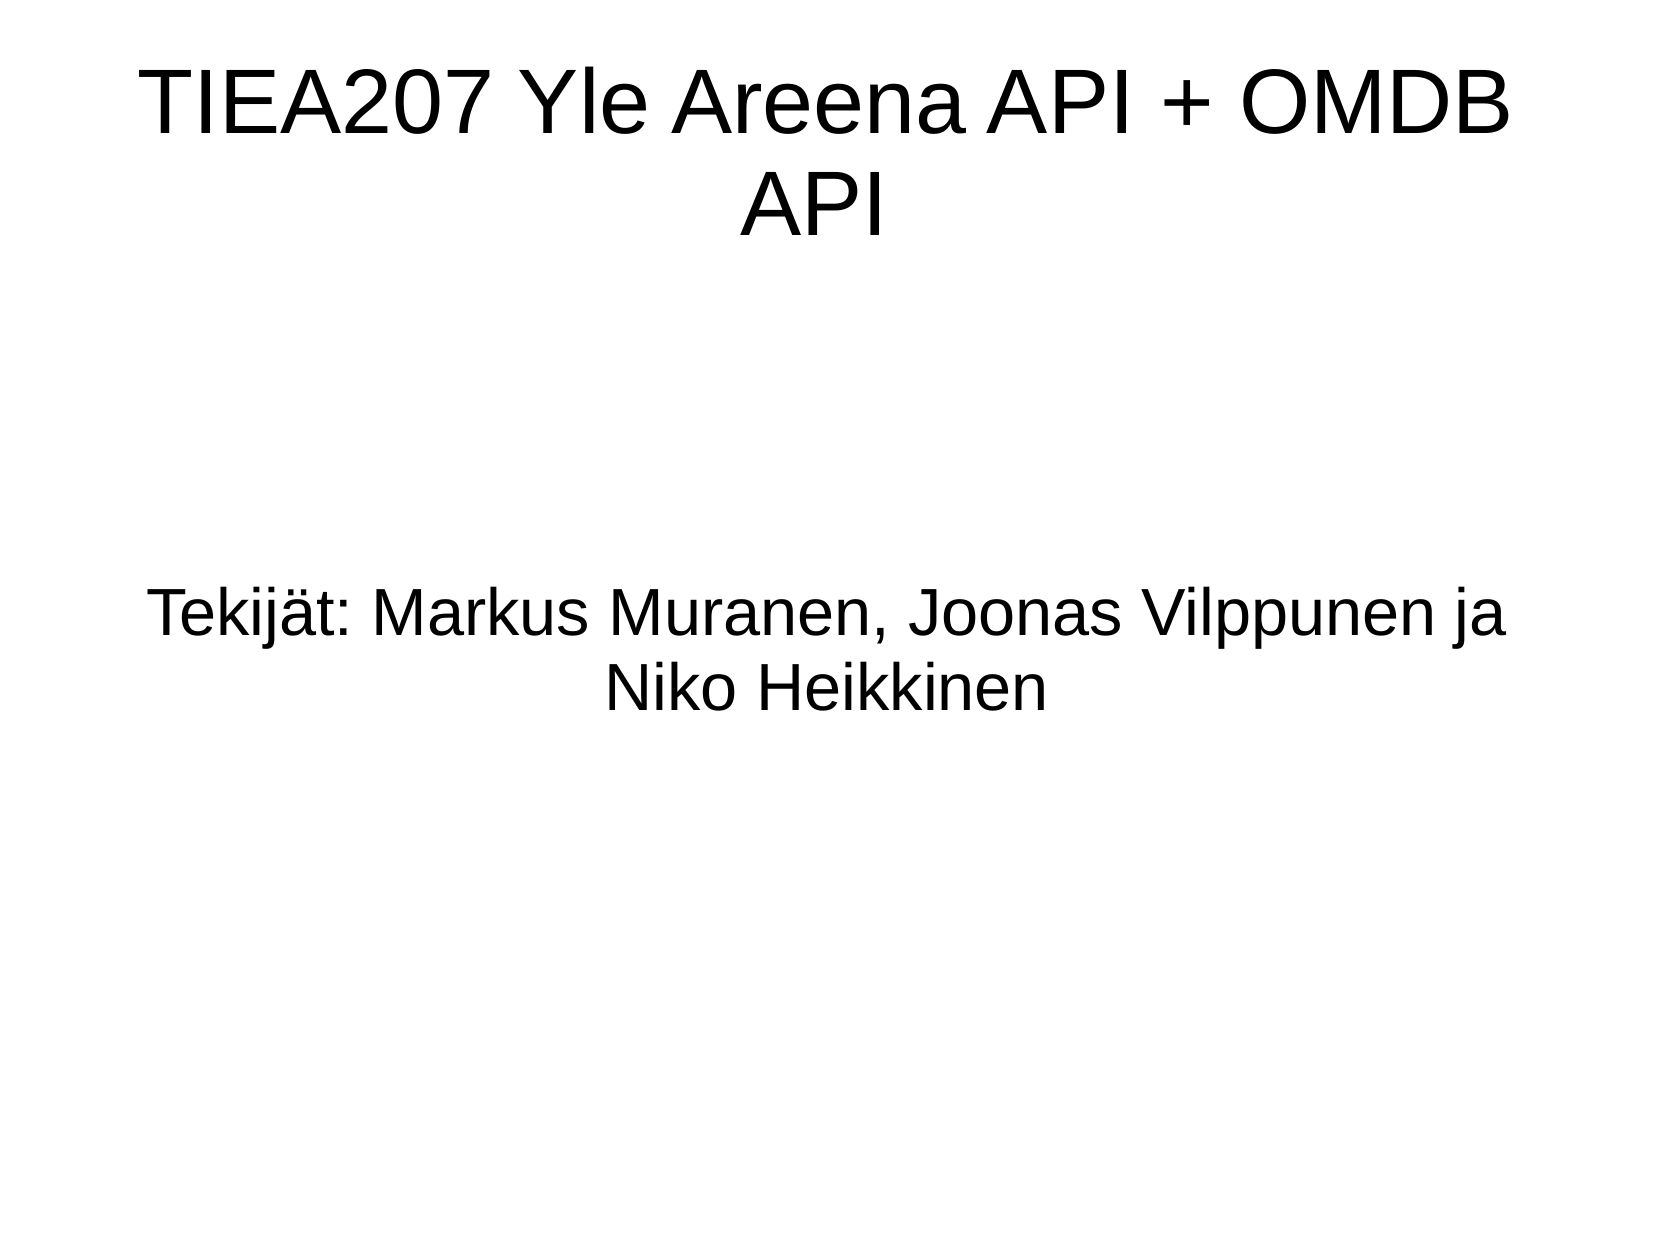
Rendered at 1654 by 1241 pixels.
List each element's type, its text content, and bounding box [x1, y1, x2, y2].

subtitle Tekijät: Markus Muranen, Joonas Vilppunen ja Niko Heikkinen [82, 290, 1571, 1010]
title TIEA207 Yle Areena API + OMDB API [82, 49, 1571, 257]
